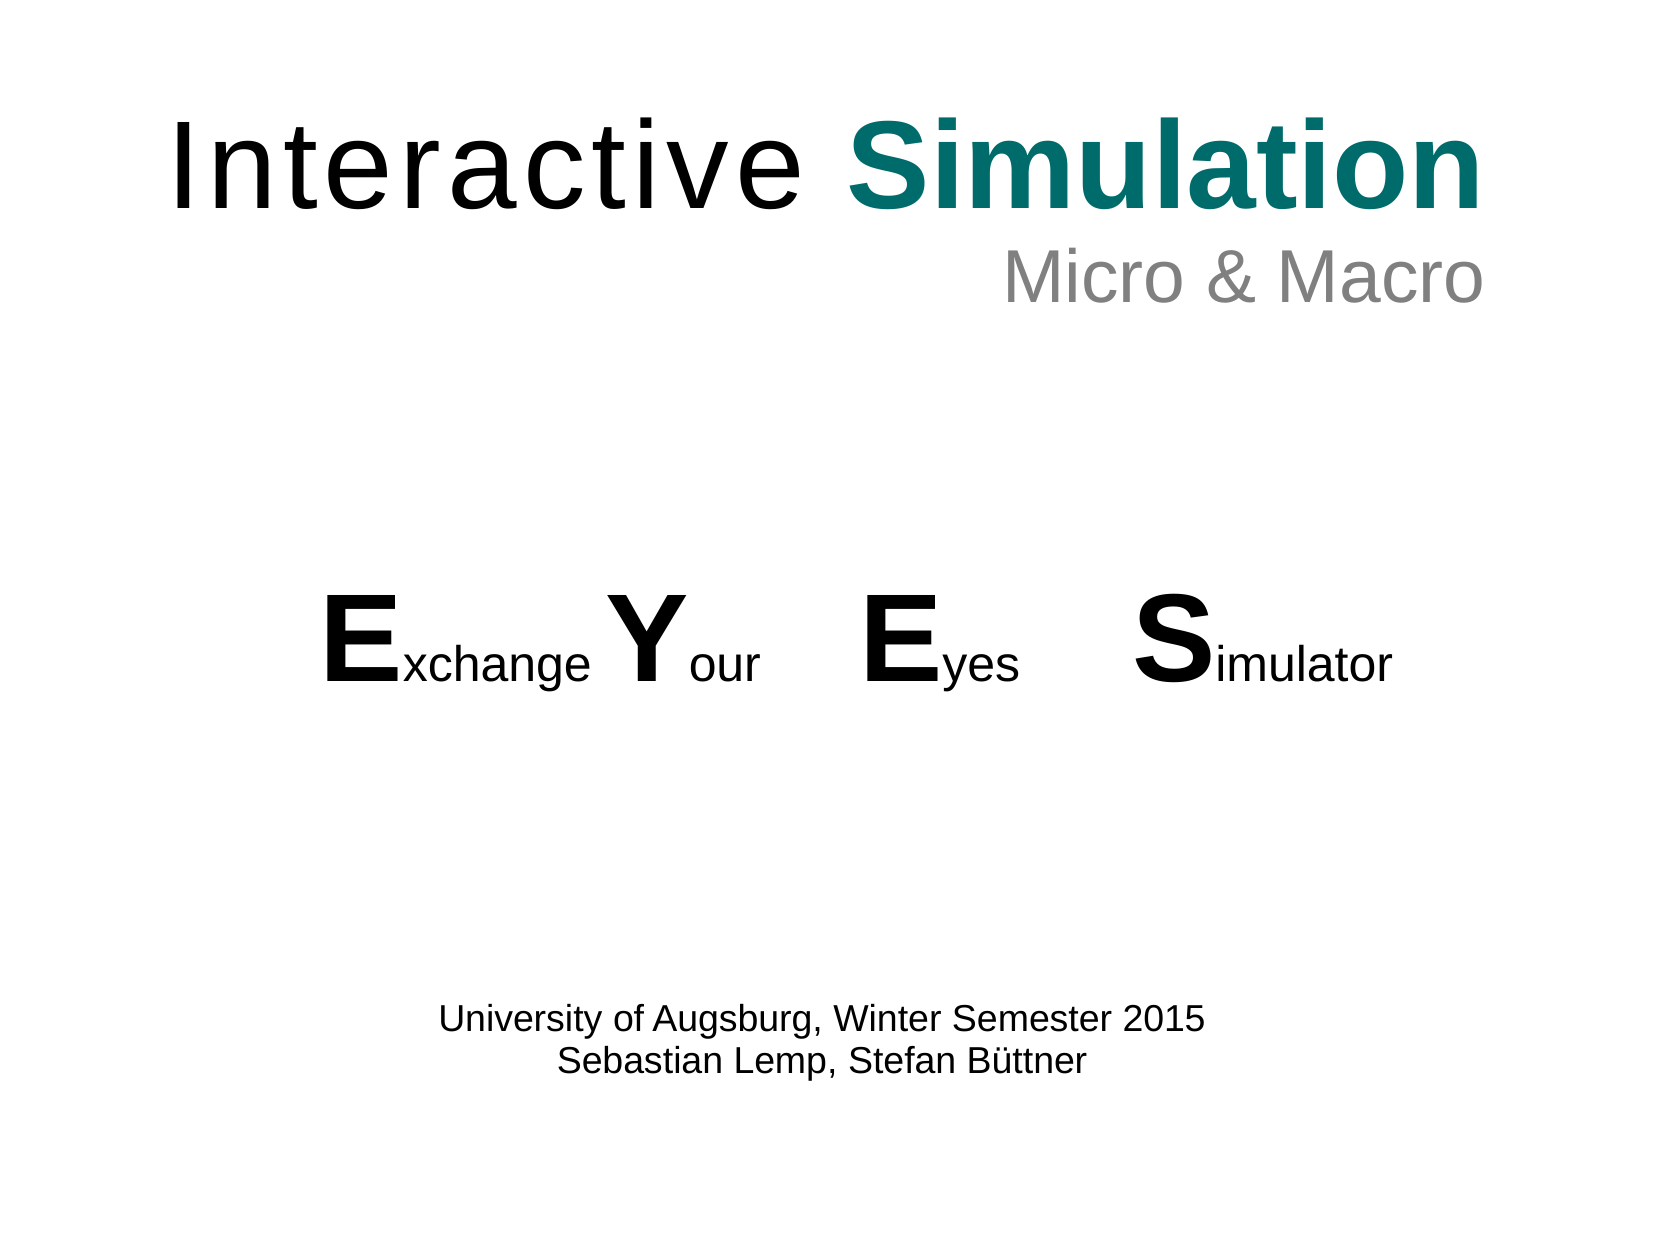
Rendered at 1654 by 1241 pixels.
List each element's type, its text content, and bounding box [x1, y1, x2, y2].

text_box Interactive Simulation Micro & Macro [151, 87, 1502, 327]
text_box Exchange Your Eyes Simulator [301, 560, 1412, 716]
text_box University of Augsburg, Winter Semester 2015 Sebastian Lemp, Stefan Büttner [423, 990, 1231, 1131]
